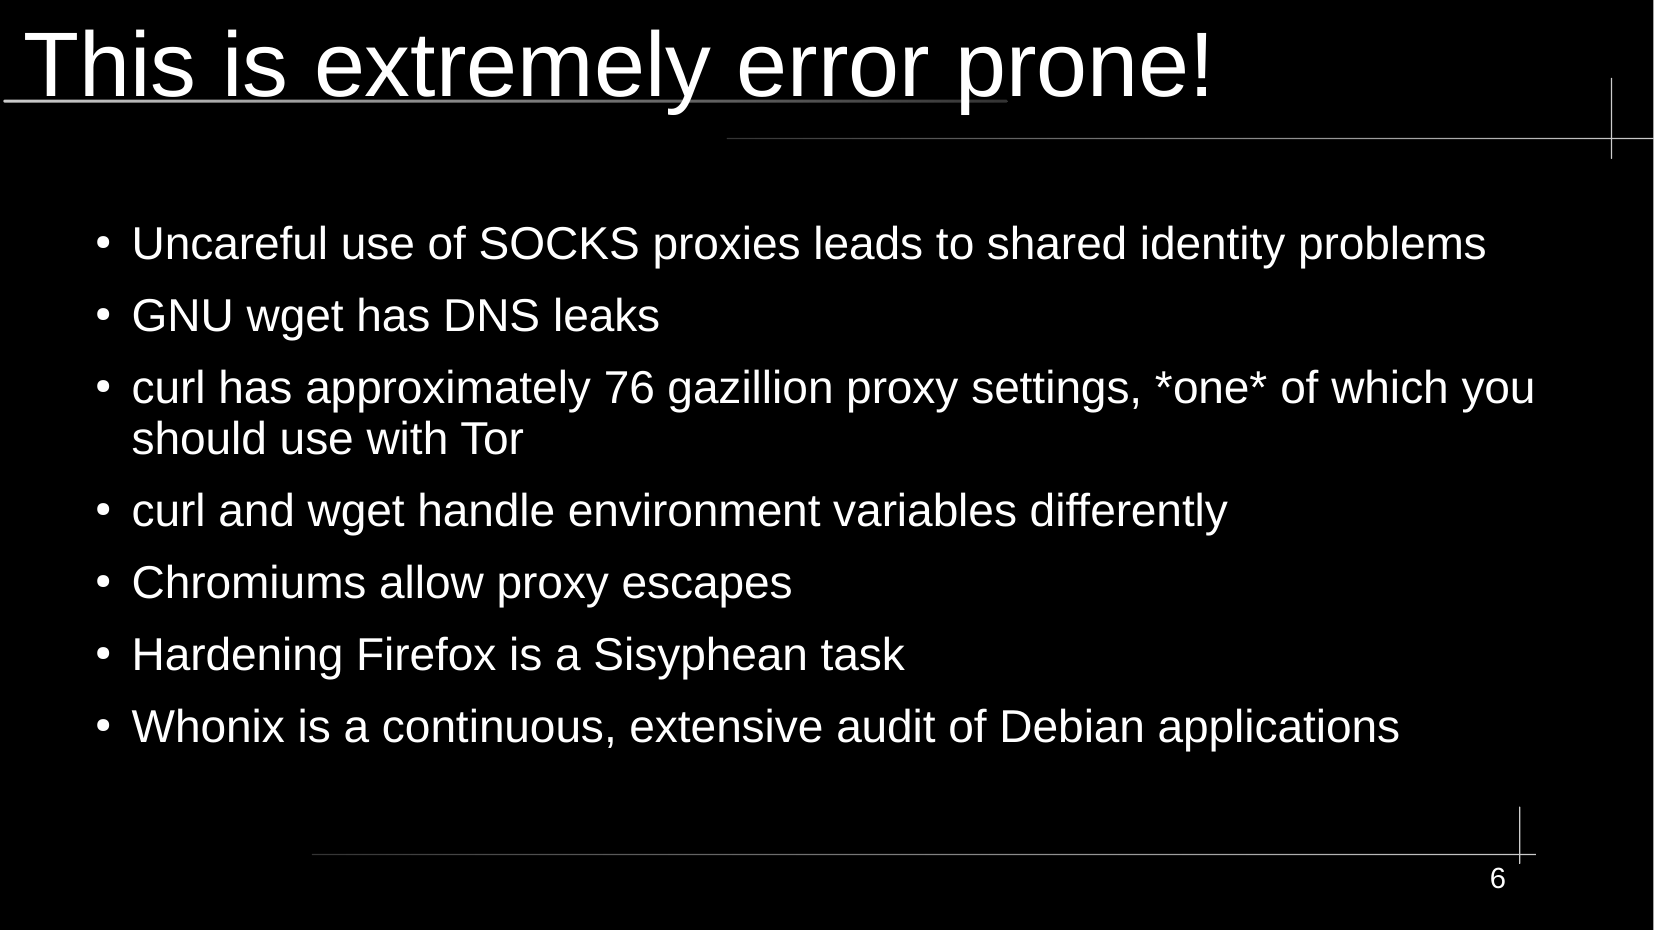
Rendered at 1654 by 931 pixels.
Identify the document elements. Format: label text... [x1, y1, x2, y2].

list Uncareful use of SOCKS proxies leads to shared identity problems GNU wget has DNS leaks curl has approximately 76 gazillion proxy settings, *one* of which you should use with Tor curl and wget handle environment variables differently Chromiums allow proxy escapes Hardening Firefox is a Sisyphean task Whonix is a continuous, extensive audit of Debian applications [82, 217, 1571, 758]
title This is extremely error prone! [23, 11, 1589, 119]
